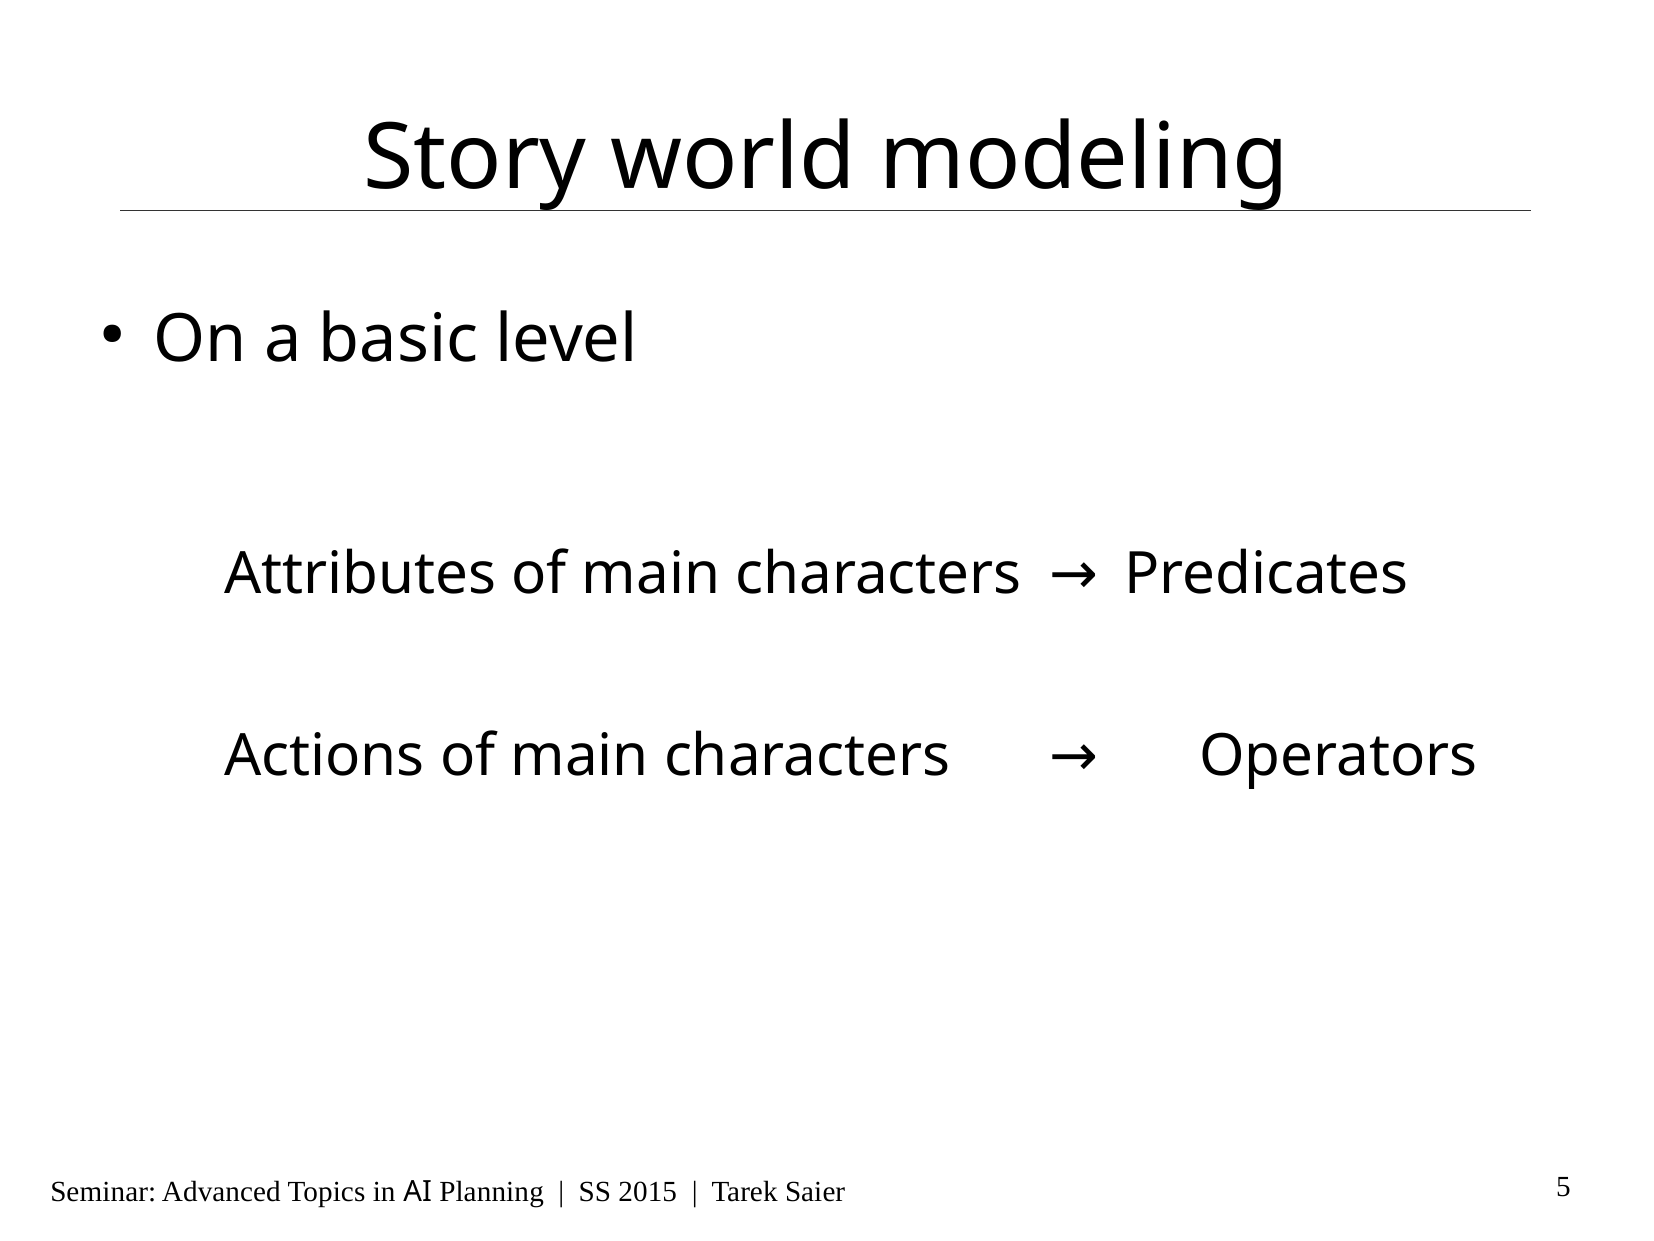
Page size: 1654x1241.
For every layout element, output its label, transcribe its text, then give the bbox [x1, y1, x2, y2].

list On a basic level Attributes of main characters → Predicates Actions of main characters → Operators [82, 290, 1571, 995]
title Story world modeling [82, 49, 1571, 257]
